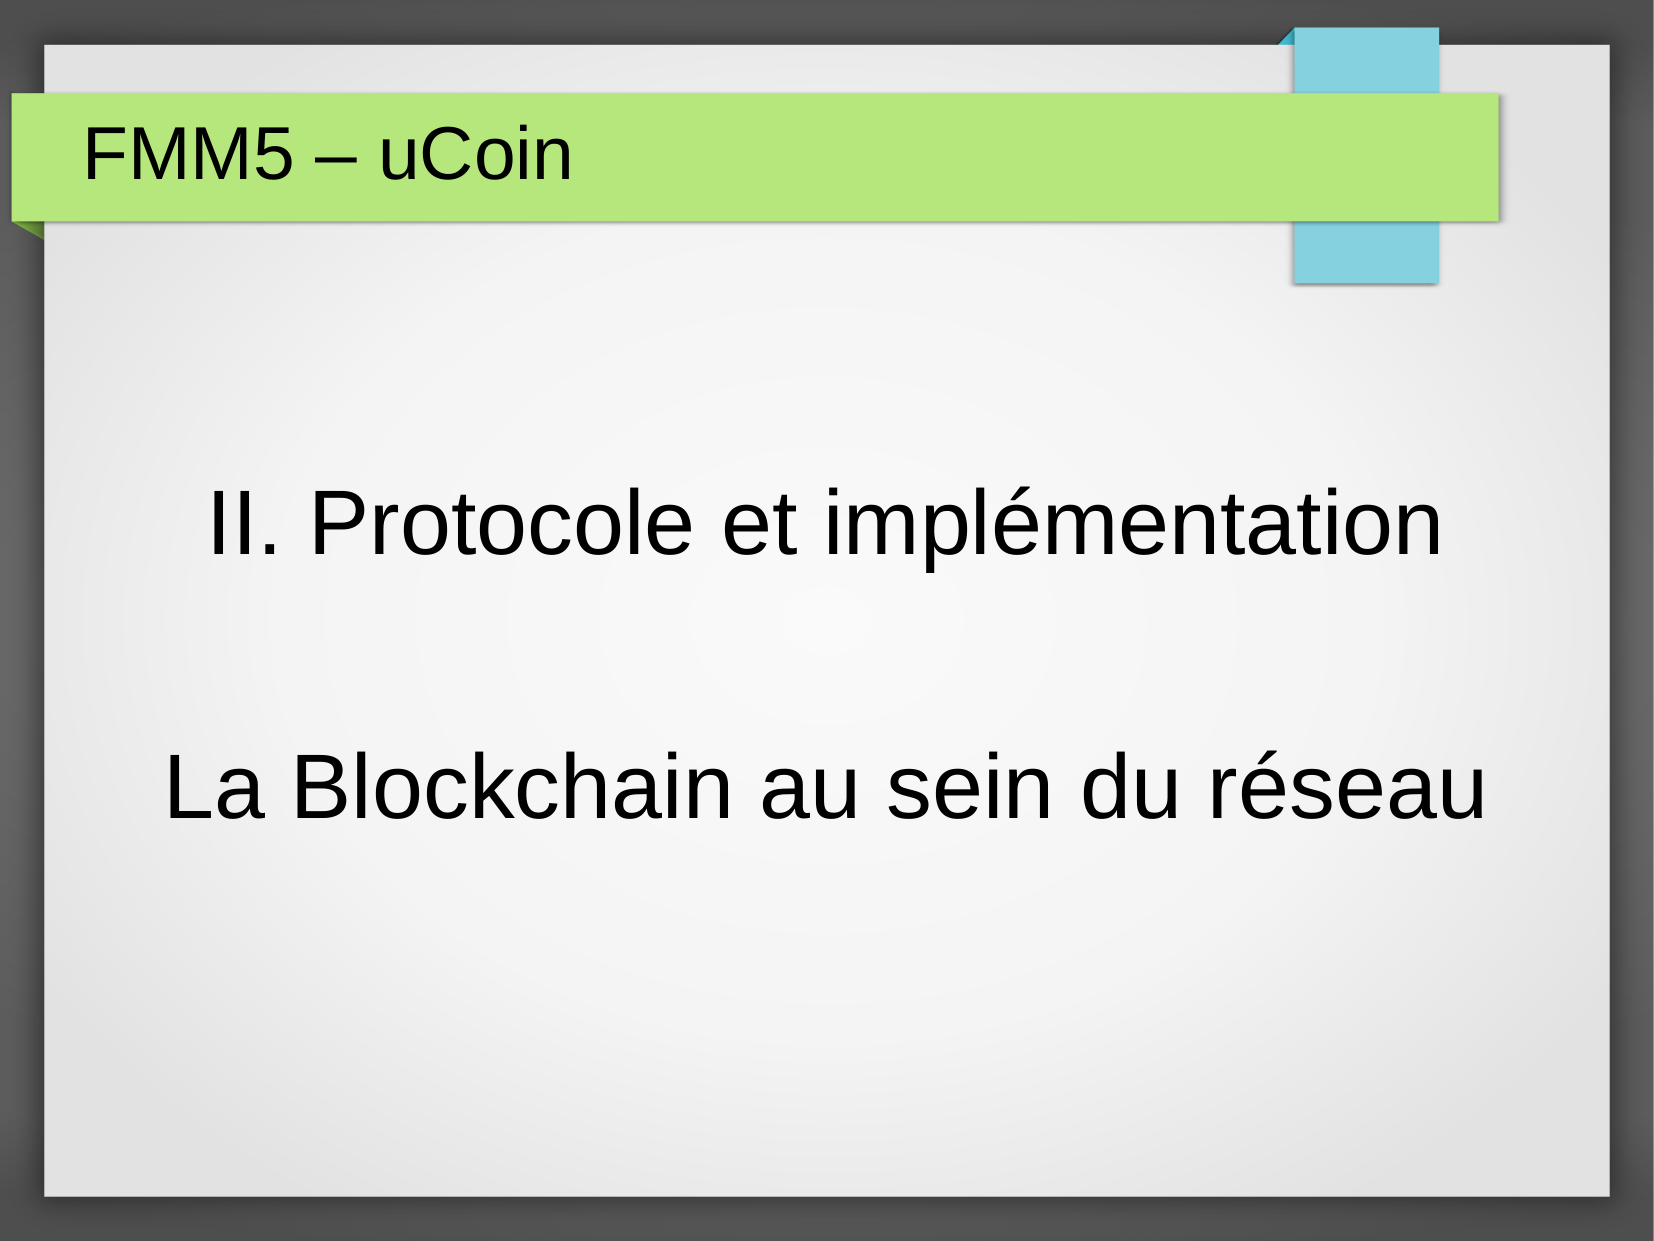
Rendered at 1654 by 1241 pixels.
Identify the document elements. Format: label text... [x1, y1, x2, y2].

title FMM5 – uCoin [82, 94, 1264, 213]
list II. Protocole et implémentation La Blockchain au sein du réseau [82, 295, 1571, 1015]
picture [0, 0, 1654, 1241]
